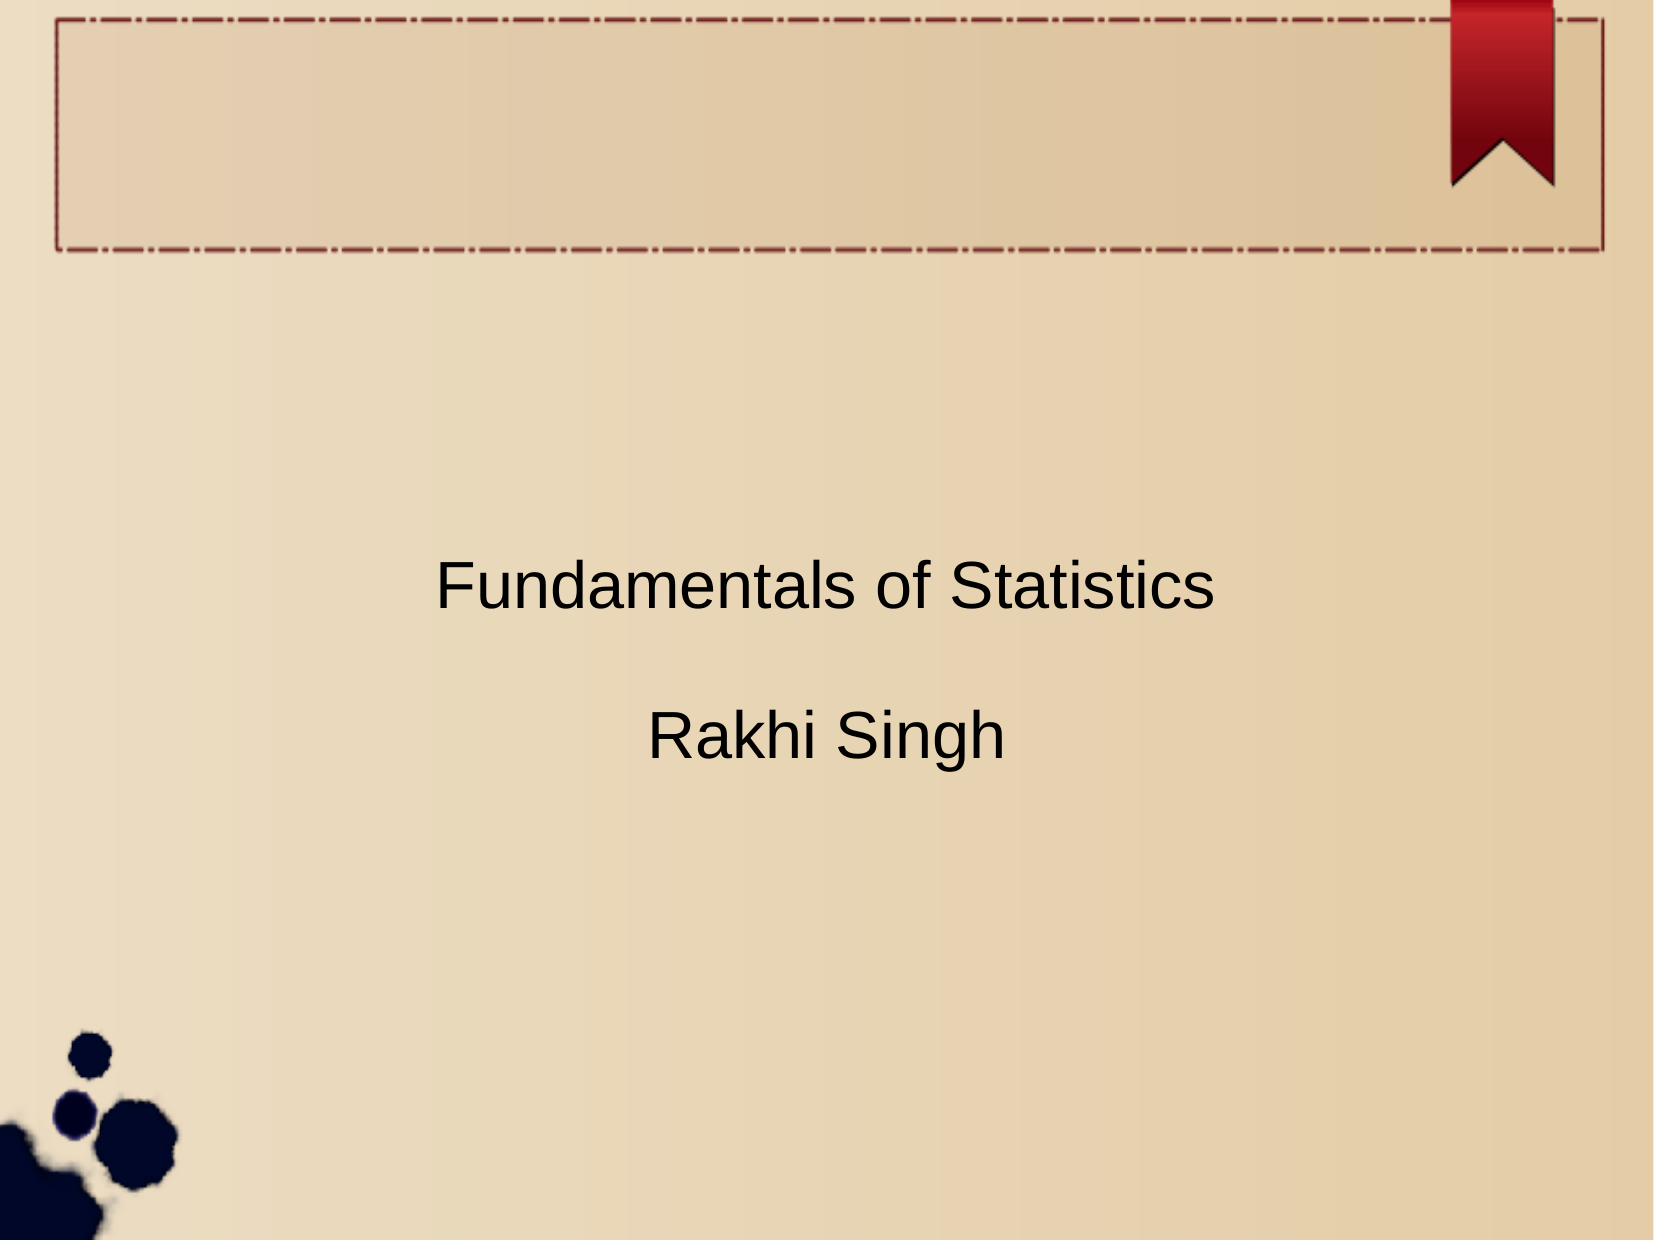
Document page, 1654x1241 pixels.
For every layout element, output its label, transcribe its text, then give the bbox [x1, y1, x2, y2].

subtitle Fundamentals of Statistics Rakhi Singh [82, 299, 1571, 1019]
picture [0, 0, 1654, 1240]
